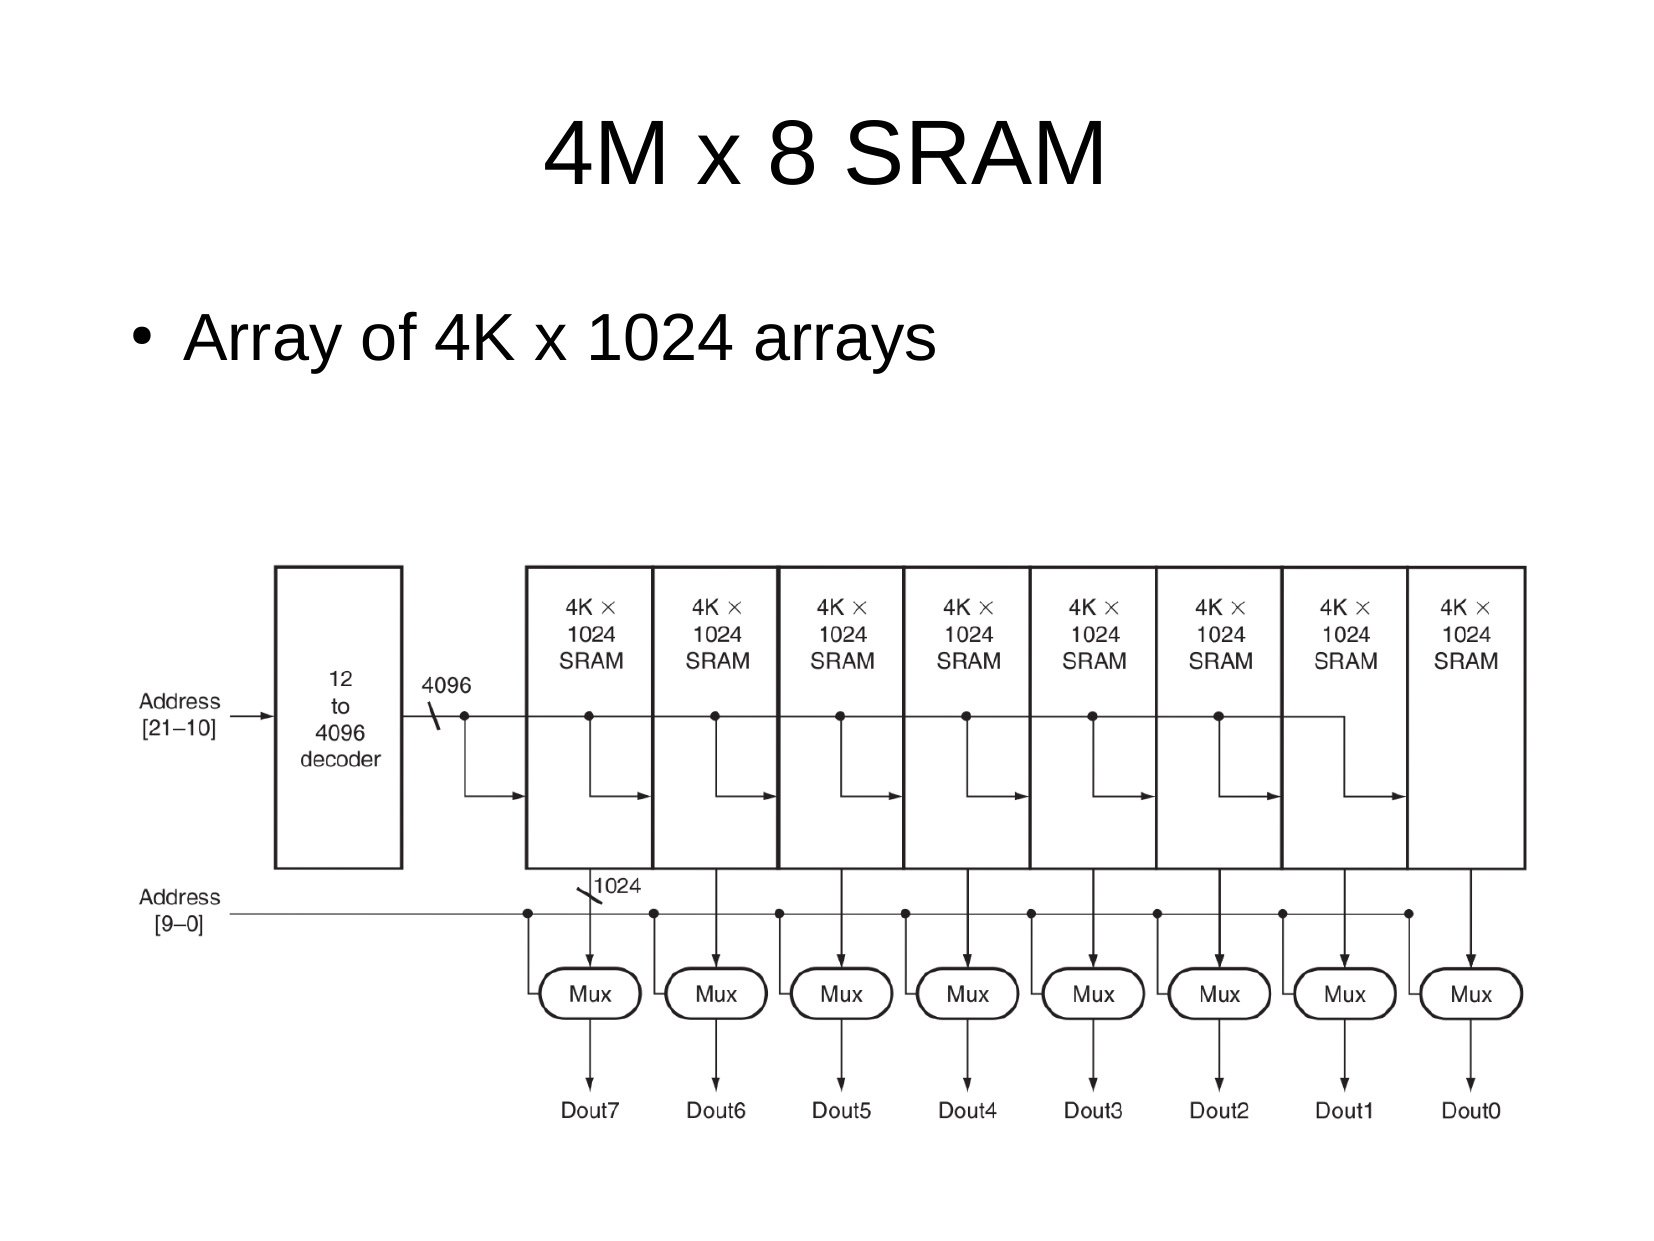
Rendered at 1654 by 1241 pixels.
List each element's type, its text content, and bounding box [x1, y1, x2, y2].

list Array of 4K x 1024 arrays [112, 300, 1426, 523]
picture [96, 523, 1558, 1134]
title 4M x 8 SRAM [82, 49, 1571, 257]
